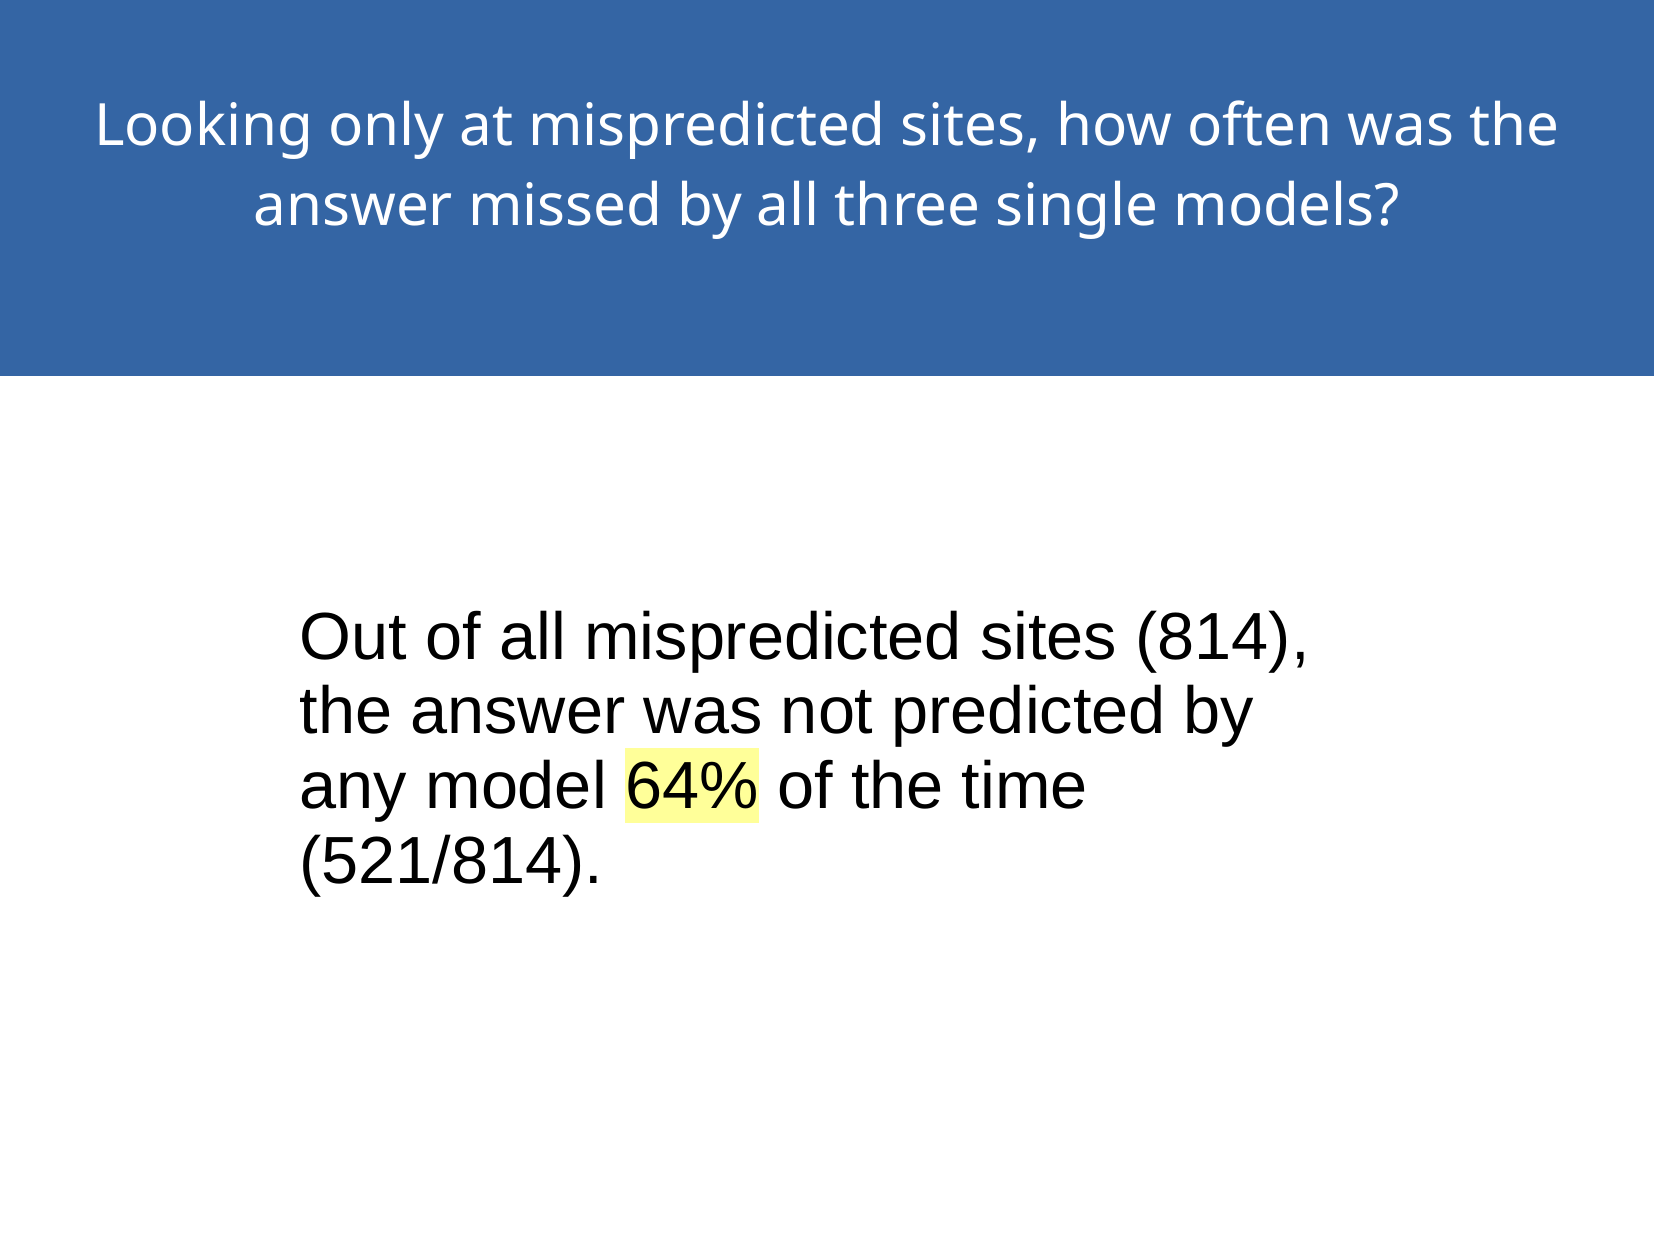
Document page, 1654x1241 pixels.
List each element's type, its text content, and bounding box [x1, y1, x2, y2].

text_box Out of all mispredicted sites (814), the answer was not predicted by any model 64% of the time (521/814). [285, 591, 1385, 906]
text_box Looking only at mispredicted sites, how often was the answer missed by all three single models? [0, 0, 1654, 376]
